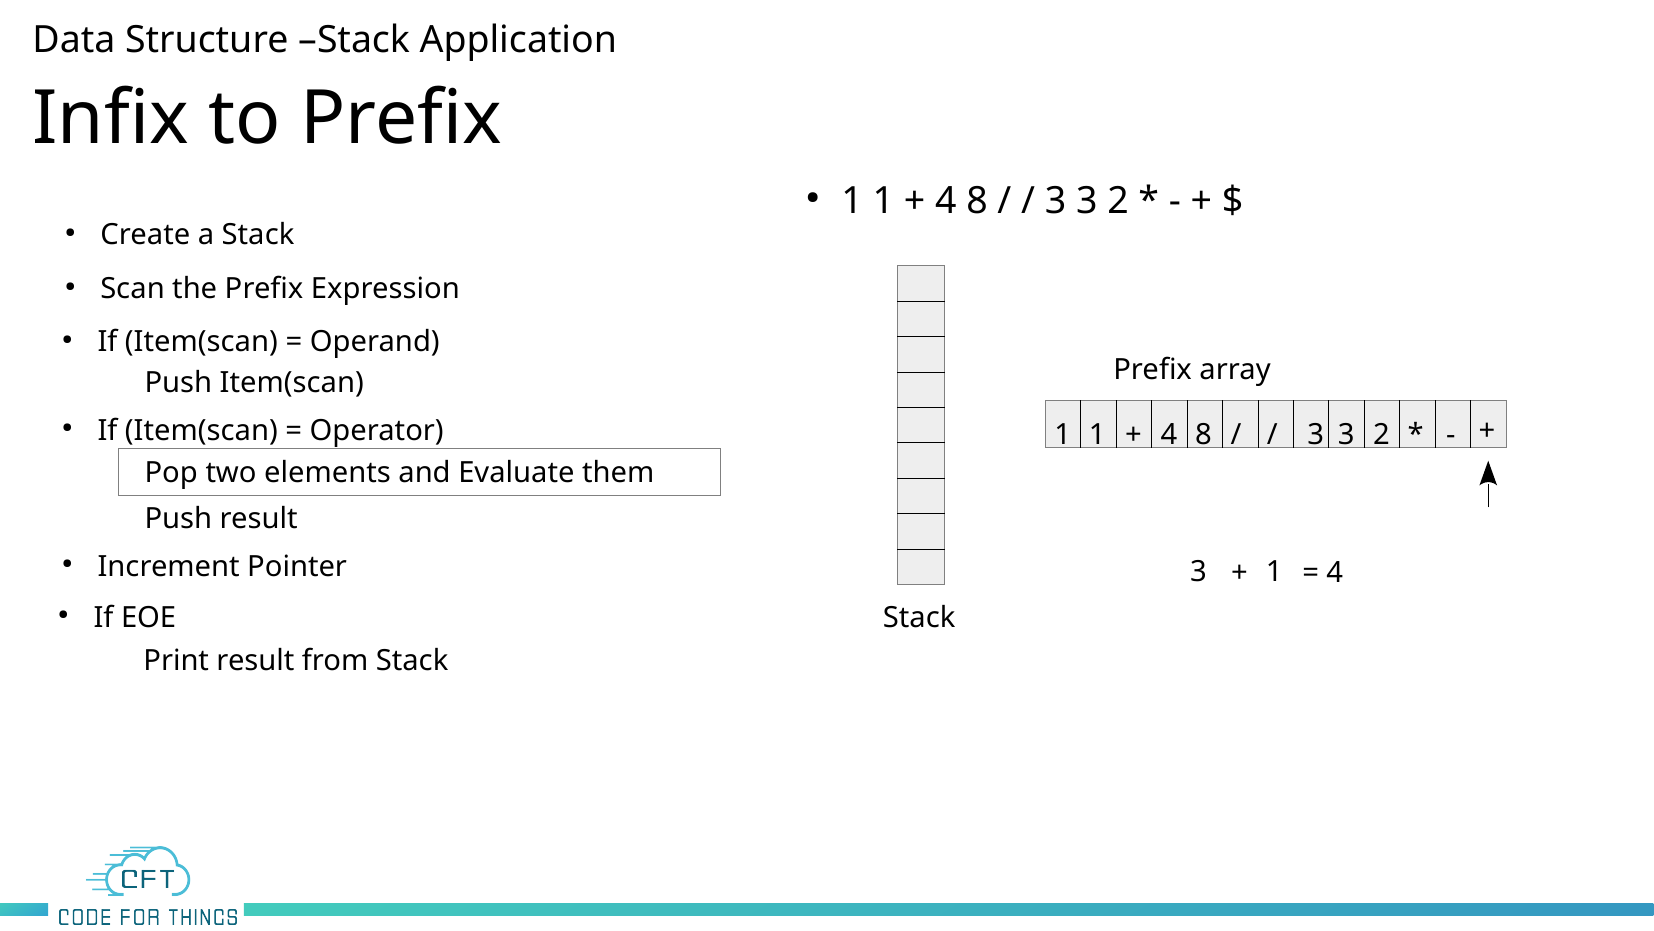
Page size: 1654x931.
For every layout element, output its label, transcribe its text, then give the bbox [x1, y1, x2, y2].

text_box + [1216, 543, 1271, 593]
text_box [1117, 400, 1151, 406]
text_box [1400, 400, 1435, 406]
text_box [1329, 400, 1364, 406]
text_box [897, 514, 945, 549]
text_box Create a Stack [50, 206, 355, 266]
text_box [897, 265, 945, 301]
text_box Pop two elements and Evaluate them [94, 443, 709, 502]
picture [59, 846, 237, 925]
text_box [1294, 400, 1328, 406]
text_box [897, 443, 945, 478]
text_box If (Item(scan) = Operand) [47, 312, 491, 373]
text_box Push Item(scan) [94, 373, 426, 401]
text_box / [1252, 406, 1292, 456]
text_box [897, 550, 945, 585]
text_box * [1407, 406, 1431, 456]
text_box [897, 479, 945, 513]
text_box [897, 302, 945, 336]
text_box [1365, 400, 1399, 406]
text_box Push result [94, 490, 426, 550]
text_box Print result from Stack [93, 631, 615, 691]
text_box [1188, 400, 1222, 406]
text_box 3 [1292, 406, 1341, 456]
text_box + [1463, 402, 1518, 452]
text_box [897, 408, 945, 442]
text_box 3 [1175, 543, 1216, 593]
text_box [1081, 400, 1116, 406]
text_box 1 1 + 4 8 / / 3 3 2 * - + $ [791, 165, 1377, 225]
text_box - [1431, 406, 1472, 456]
text_box [1436, 400, 1470, 406]
text_box [897, 373, 945, 407]
text_box Scan the Prefix Expression [50, 259, 537, 319]
text_box = 4 [1287, 543, 1382, 593]
text_box 2 [1372, 406, 1407, 456]
text_box 3 [1341, 406, 1372, 456]
text_box 4 [1145, 406, 1180, 456]
text_box Stack [868, 588, 979, 638]
text_box Prefix array [1098, 341, 1312, 391]
text_box If EOE [43, 588, 375, 638]
text_box 1 [1271, 543, 1287, 593]
text_box [1223, 400, 1258, 406]
text_box [709, 448, 721, 496]
text_box 1 [1074, 406, 1123, 456]
text_box [1045, 400, 1080, 406]
text_box 8 [1180, 406, 1229, 456]
text_box + [1123, 406, 1145, 456]
text_box 1 [1039, 406, 1074, 456]
text_box / [1229, 406, 1252, 456]
title Data Structure –Stack Application Infix to Prefix [32, 12, 1536, 166]
text_box If (Item(scan) = Operator) [47, 401, 496, 461]
text_box [1259, 400, 1293, 406]
text_box [1152, 400, 1187, 406]
text_box [897, 337, 945, 372]
text_box Increment Pointer [47, 537, 621, 597]
